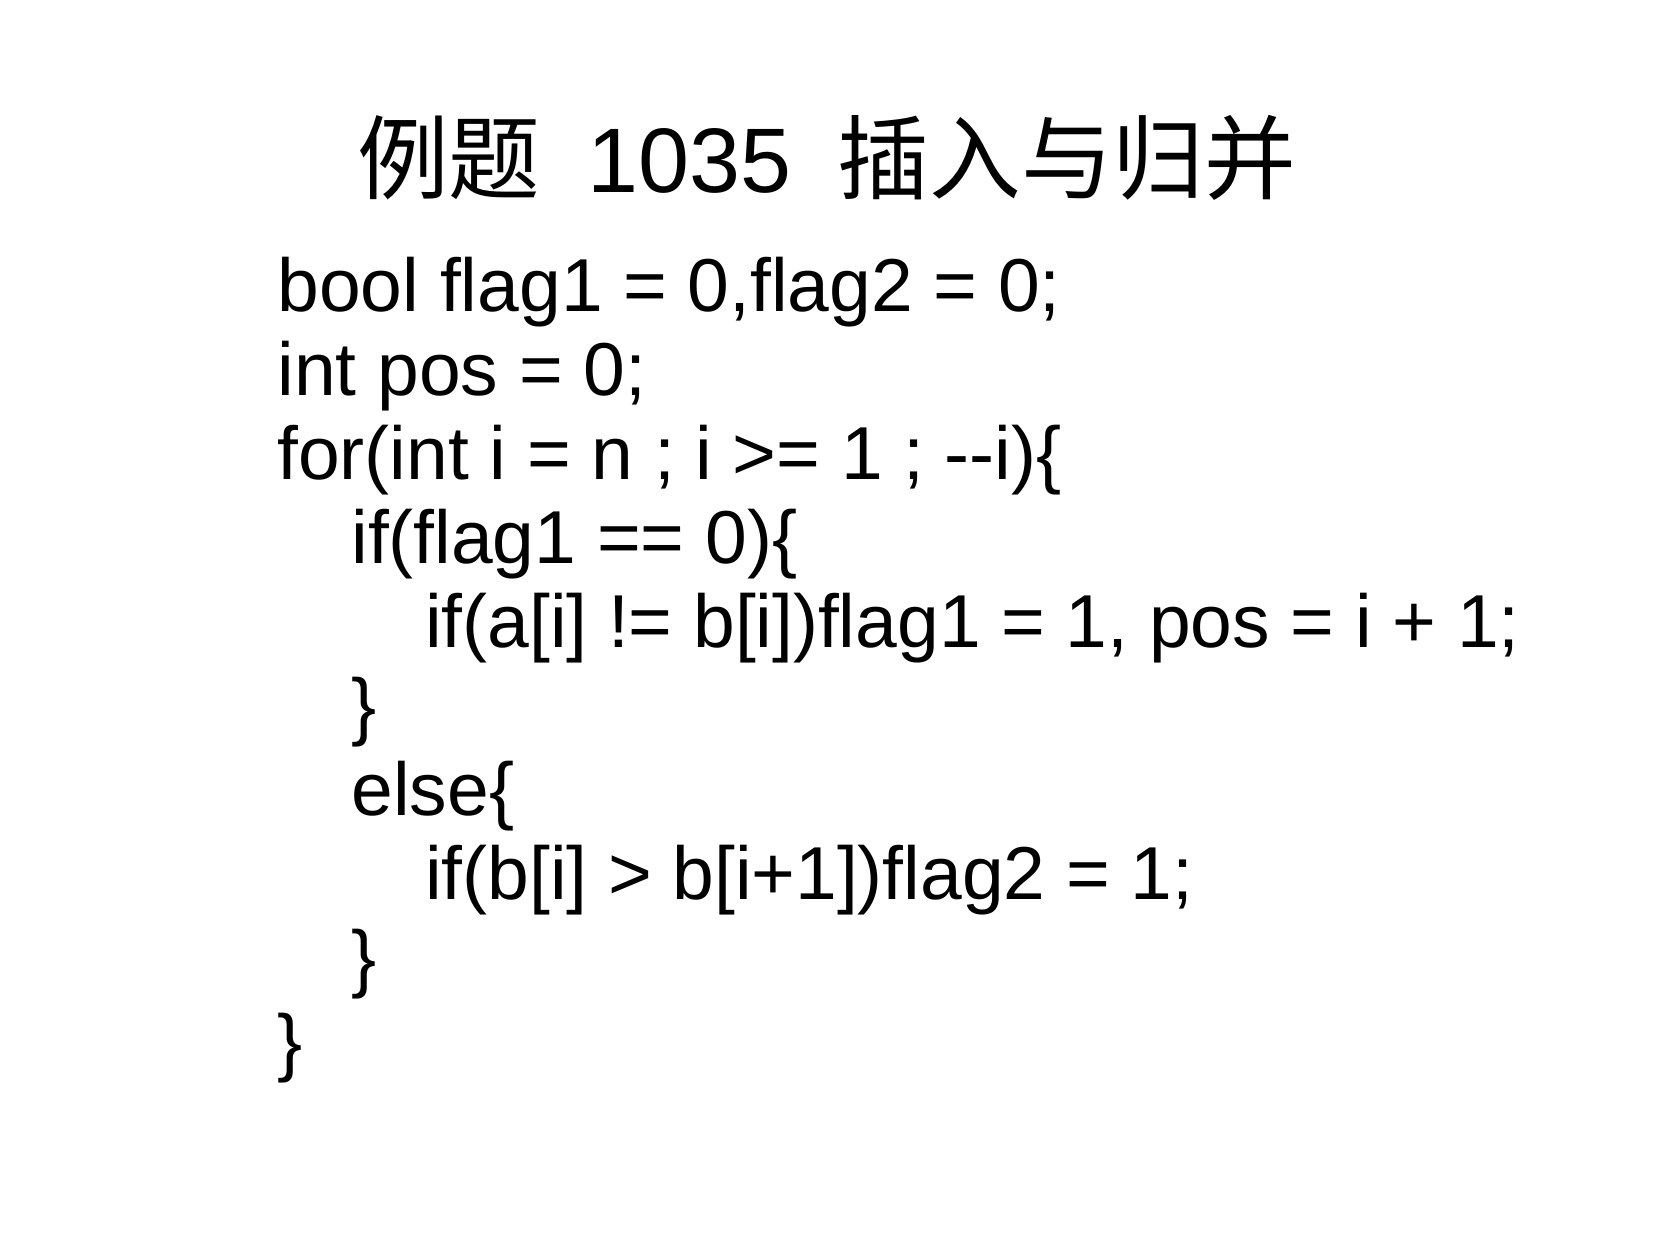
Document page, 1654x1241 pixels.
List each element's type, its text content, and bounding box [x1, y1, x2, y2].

text_box bool flag1 = 0,flag2 = 0; int pos = 0; for(int i = n ; i >= 1 ; --i){ if(flag1 == 0){ if(a[i] != b[i])flag1 = 1, pos = i + 1; } else{ if(b[i] > b[i+1])flag2 = 1; } } [188, 236, 1603, 1099]
title 例题 1035 插入与归并 [82, 49, 1571, 257]
